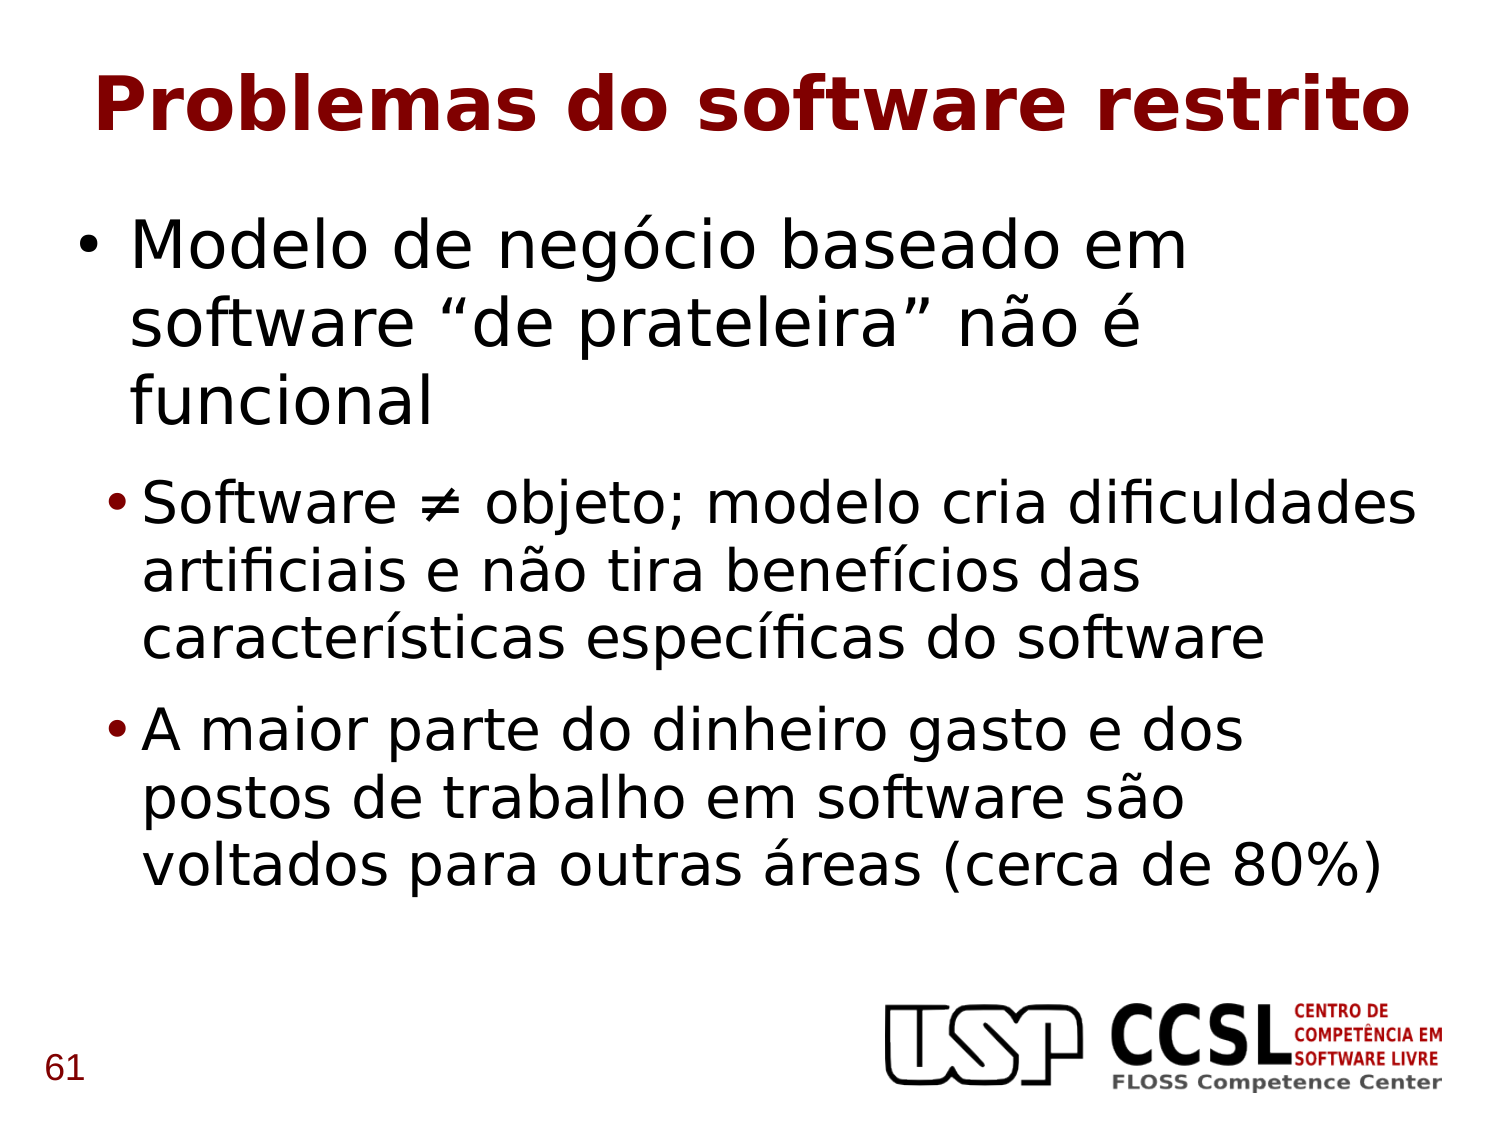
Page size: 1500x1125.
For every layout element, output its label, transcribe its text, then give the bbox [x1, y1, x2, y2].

title Problemas do software restrito [59, 29, 1447, 180]
picture [885, 1003, 1442, 1093]
list Modelo de negócio baseado em software “de prateleira” não é funcional Software ≠ objeto; modelo cria dificuldades artificiais e não tira benefícios das características específicas do software A maior parte do dinheiro gasto e dos postos de trabalho em software são voltados para outras áreas (cerca de 80%) [59, 206, 1447, 968]
